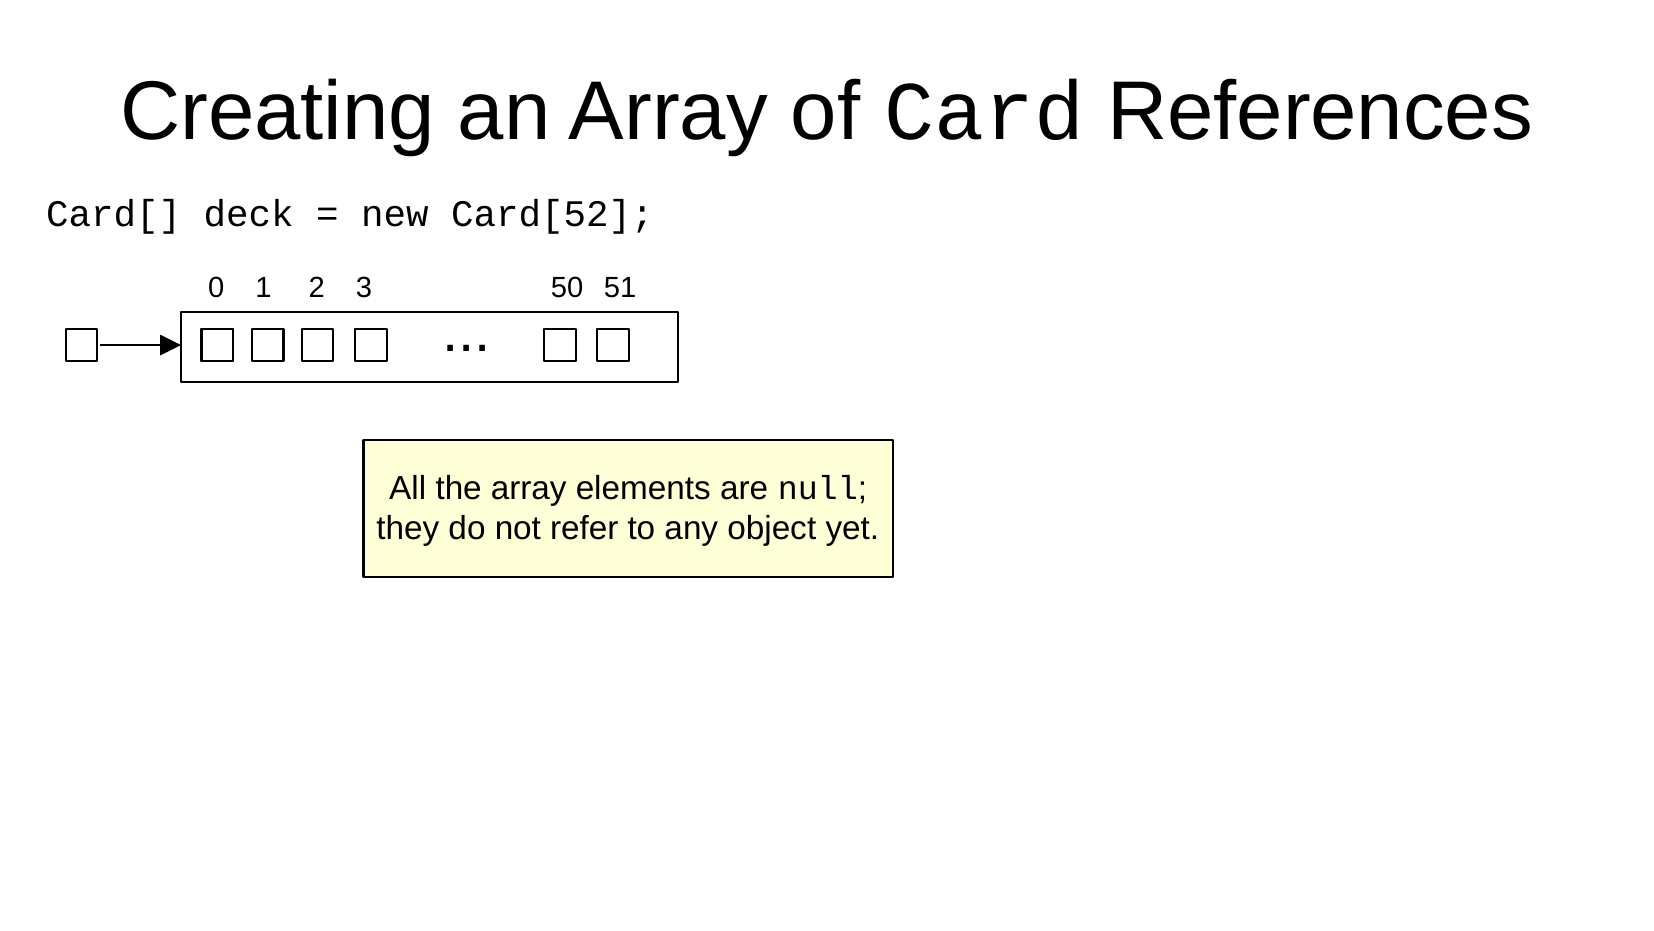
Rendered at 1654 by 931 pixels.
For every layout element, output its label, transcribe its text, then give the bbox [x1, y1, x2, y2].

text_box 0 [193, 263, 240, 311]
text_box [181, 311, 679, 382]
text_box [65, 329, 98, 361]
text_box ... [427, 291, 506, 372]
text_box All the array elements are null; they do not refer to any object yet. [363, 440, 893, 577]
text_box 3 [341, 263, 387, 311]
title Creating an Array of Card References [82, 37, 1571, 193]
text_box 50 [535, 263, 589, 311]
text_box Card[] deck = new Card[52]; [31, 187, 669, 245]
text_box 51 [589, 263, 652, 311]
text_box 2 [293, 263, 340, 311]
text_box 1 [240, 263, 287, 311]
